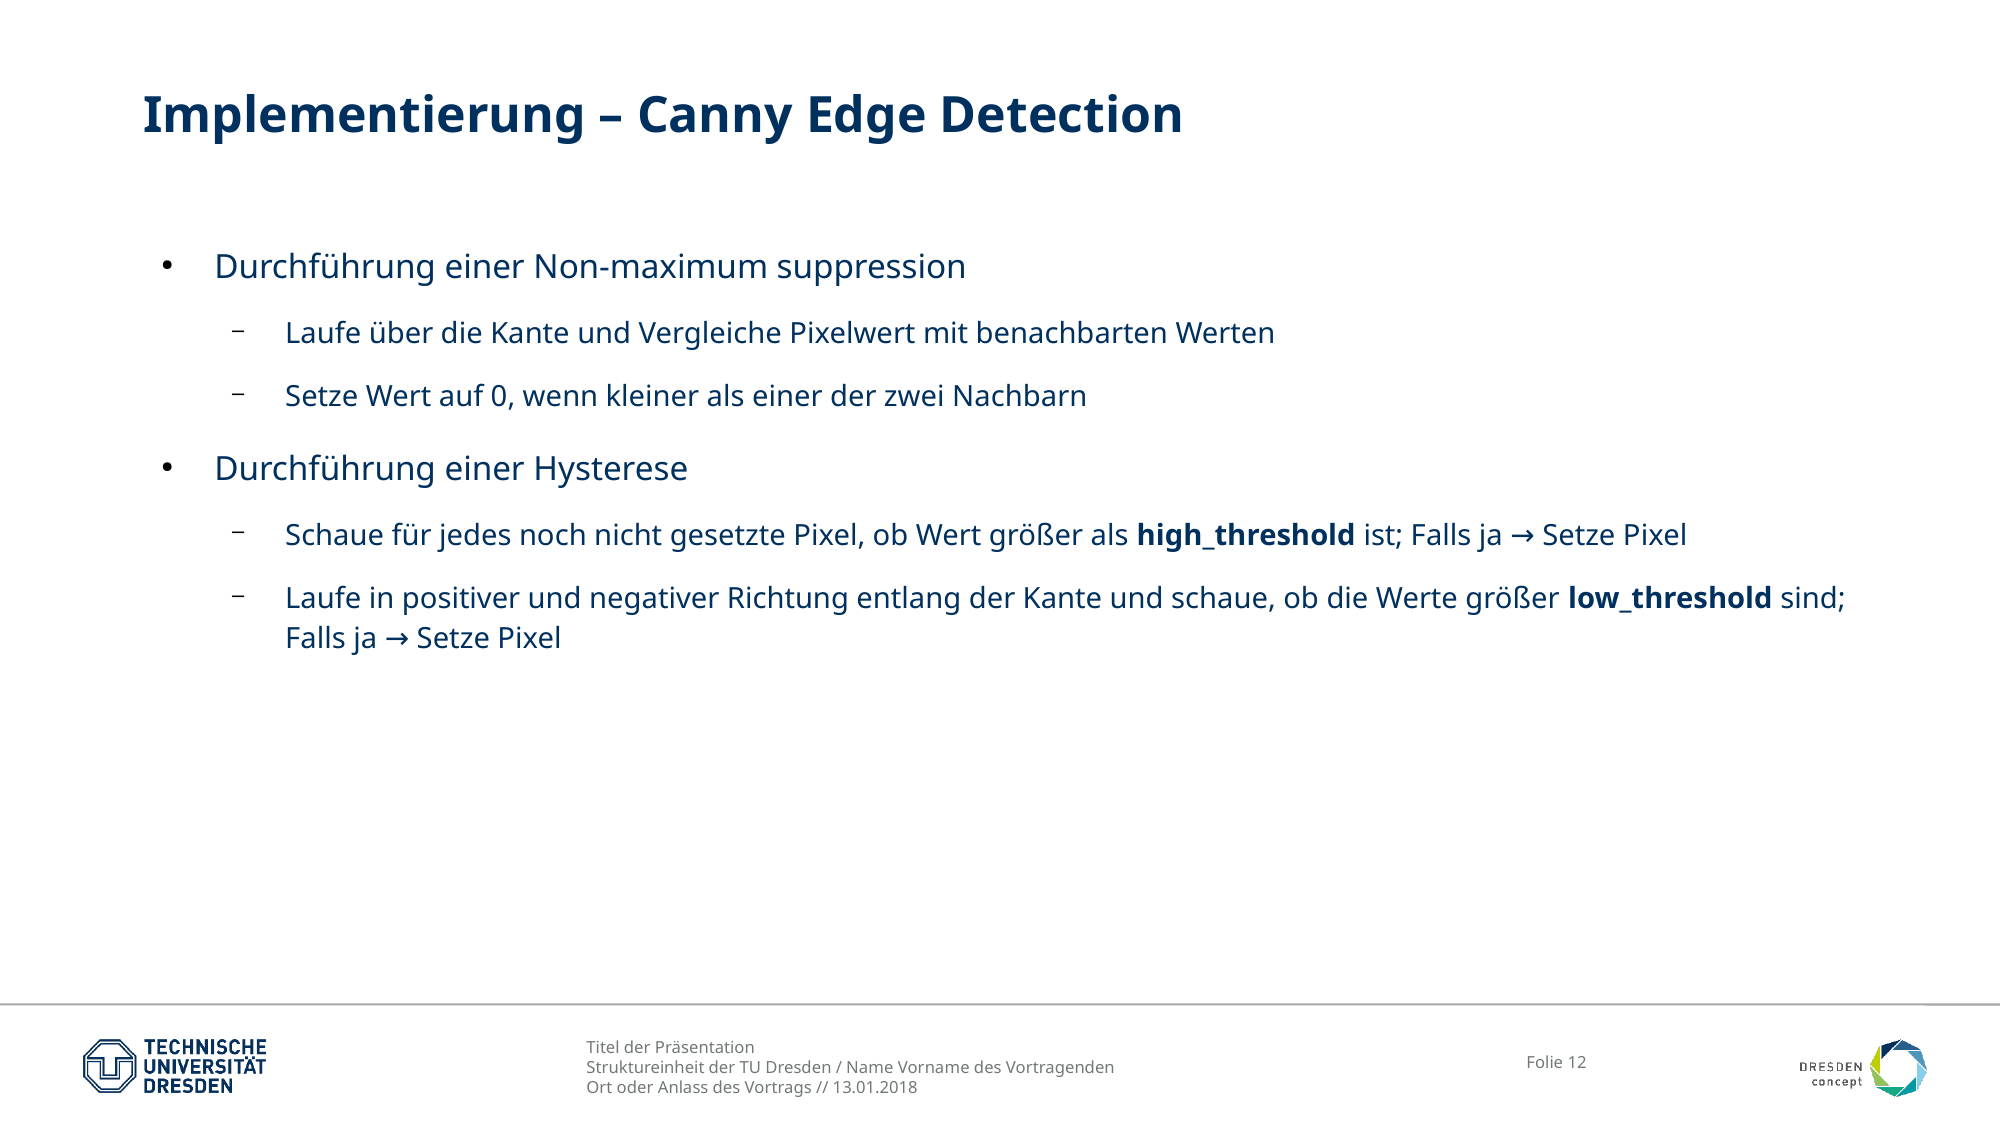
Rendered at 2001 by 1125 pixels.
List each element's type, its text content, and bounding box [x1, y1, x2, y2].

picture [83, 1039, 266, 1093]
title Implementierung – Canny Edge Detection [143, 56, 1880, 169]
list Durchführung einer Non-maximum suppression Laufe über die Kante und Vergleiche Pixelwert mit benachbarten Werten Setze Wert auf 0, wenn kleiner als einer der zwei Nachbarn Durchführung einer Hysterese Schaue für jedes noch nicht gesetzte Pixel, ob Wert größer als high_threshold ist; Falls ja → Setze Pixel Laufe in positiver und negativer Richtung entlang der Kante und schaue, ob die Werte größer low_threshold sind; Falls ja → Setze Pixel [143, 243, 1880, 957]
picture [1800, 1039, 1927, 1097]
